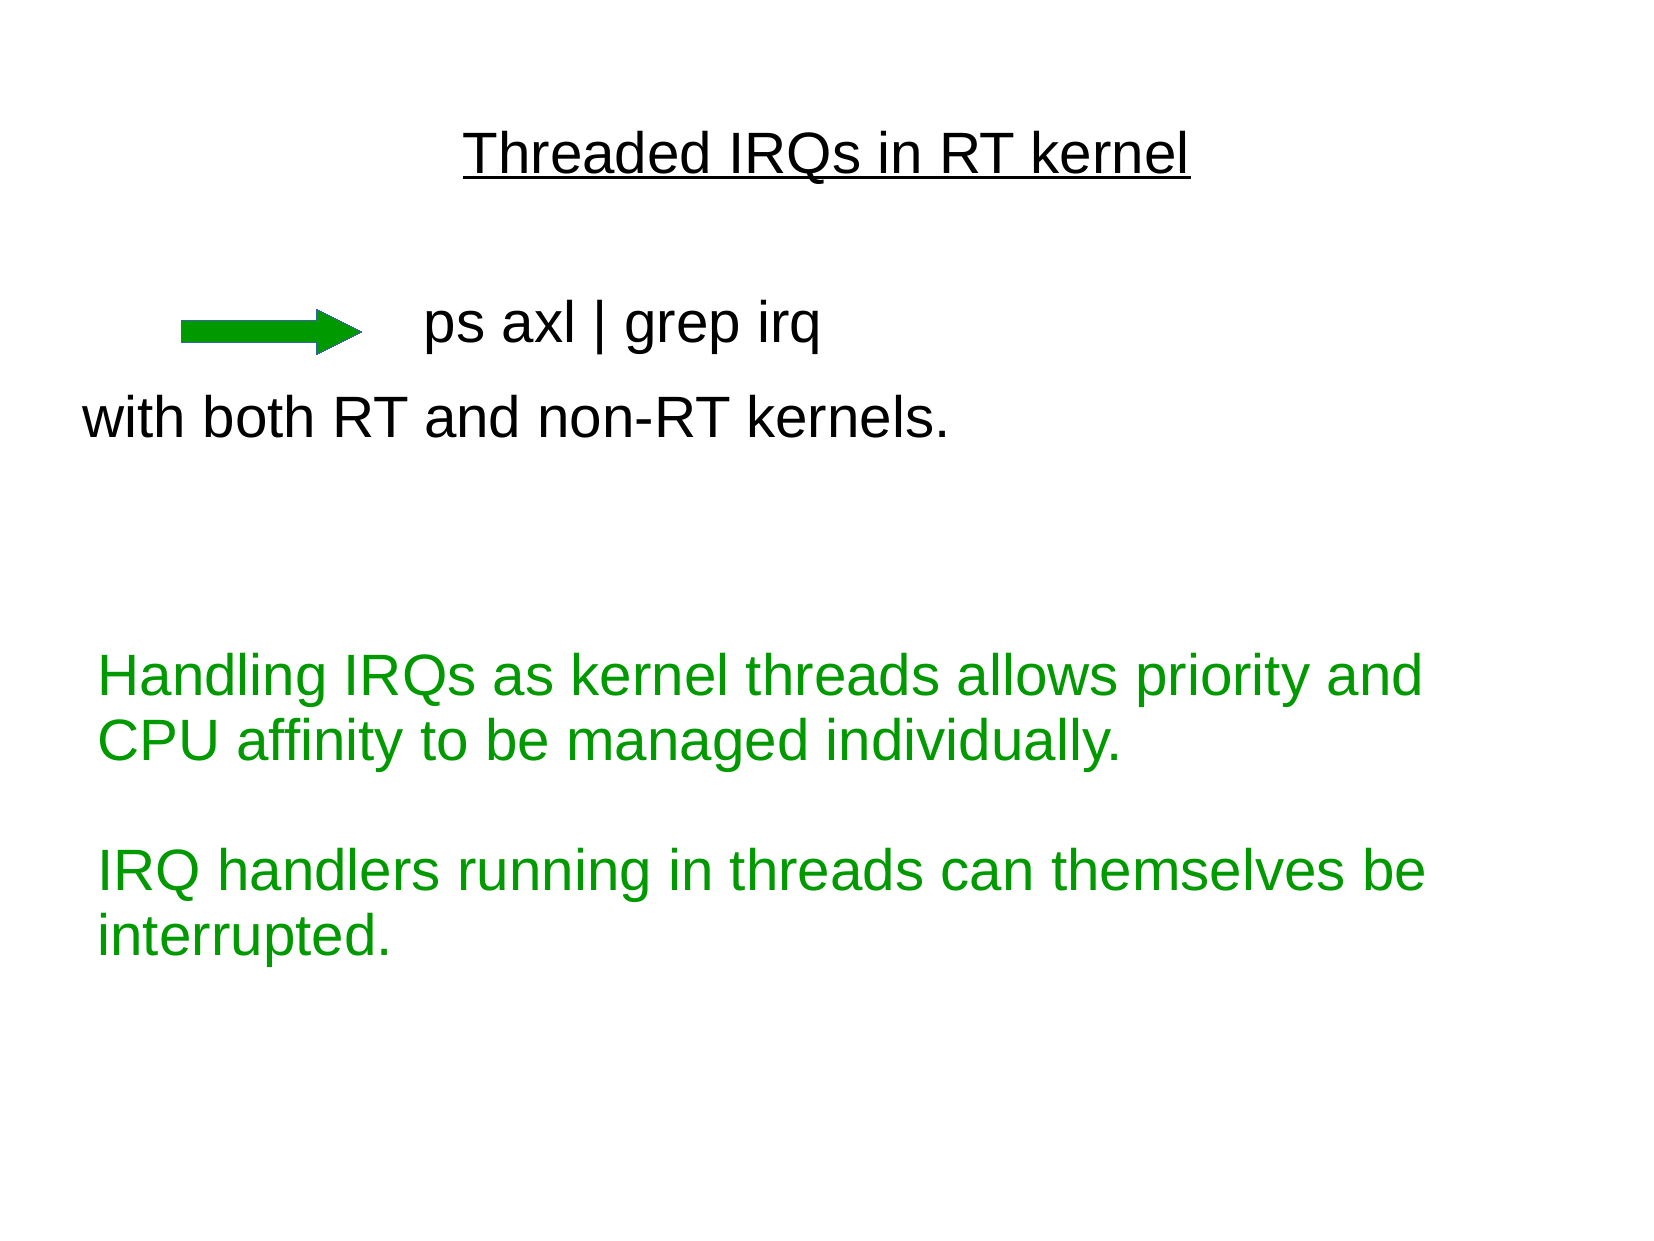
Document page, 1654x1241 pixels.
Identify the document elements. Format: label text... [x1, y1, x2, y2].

text_box Handling IRQs as kernel threads allows priority and CPU affinity to be managed individually. IRQ handlers running in threads can themselves be interrupted. [82, 635, 1553, 976]
list ps axl | grep irq with both RT and non-RT kernels. [82, 290, 1571, 571]
text_box [181, 309, 362, 355]
title Threaded IRQs in RT kernel [82, 49, 1571, 257]
